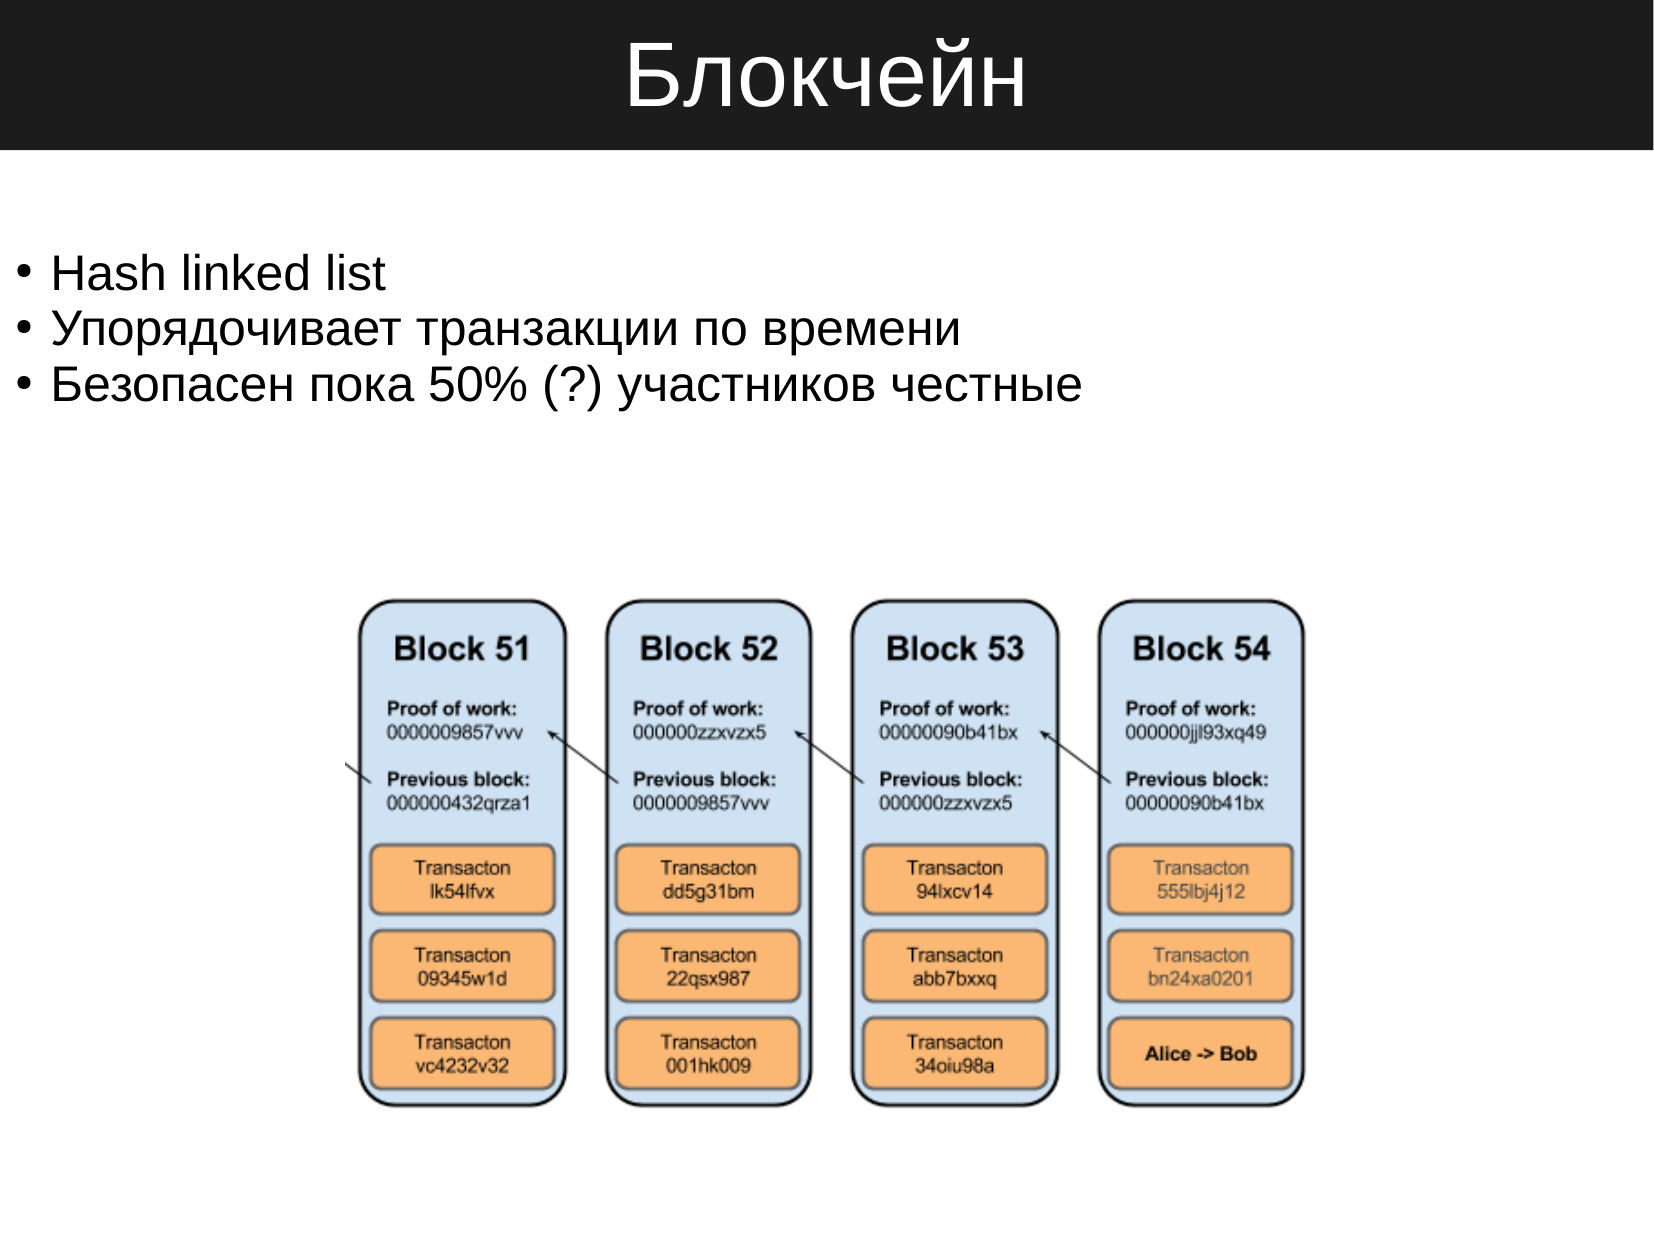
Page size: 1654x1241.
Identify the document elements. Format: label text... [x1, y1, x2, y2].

subtitle Hash linked list Упорядочивает транзакции по времени Безопасен пока 50% (?) участников честные [15, 168, 1606, 433]
title Блокчейн [0, 0, 1654, 151]
picture [345, 584, 1310, 1111]
